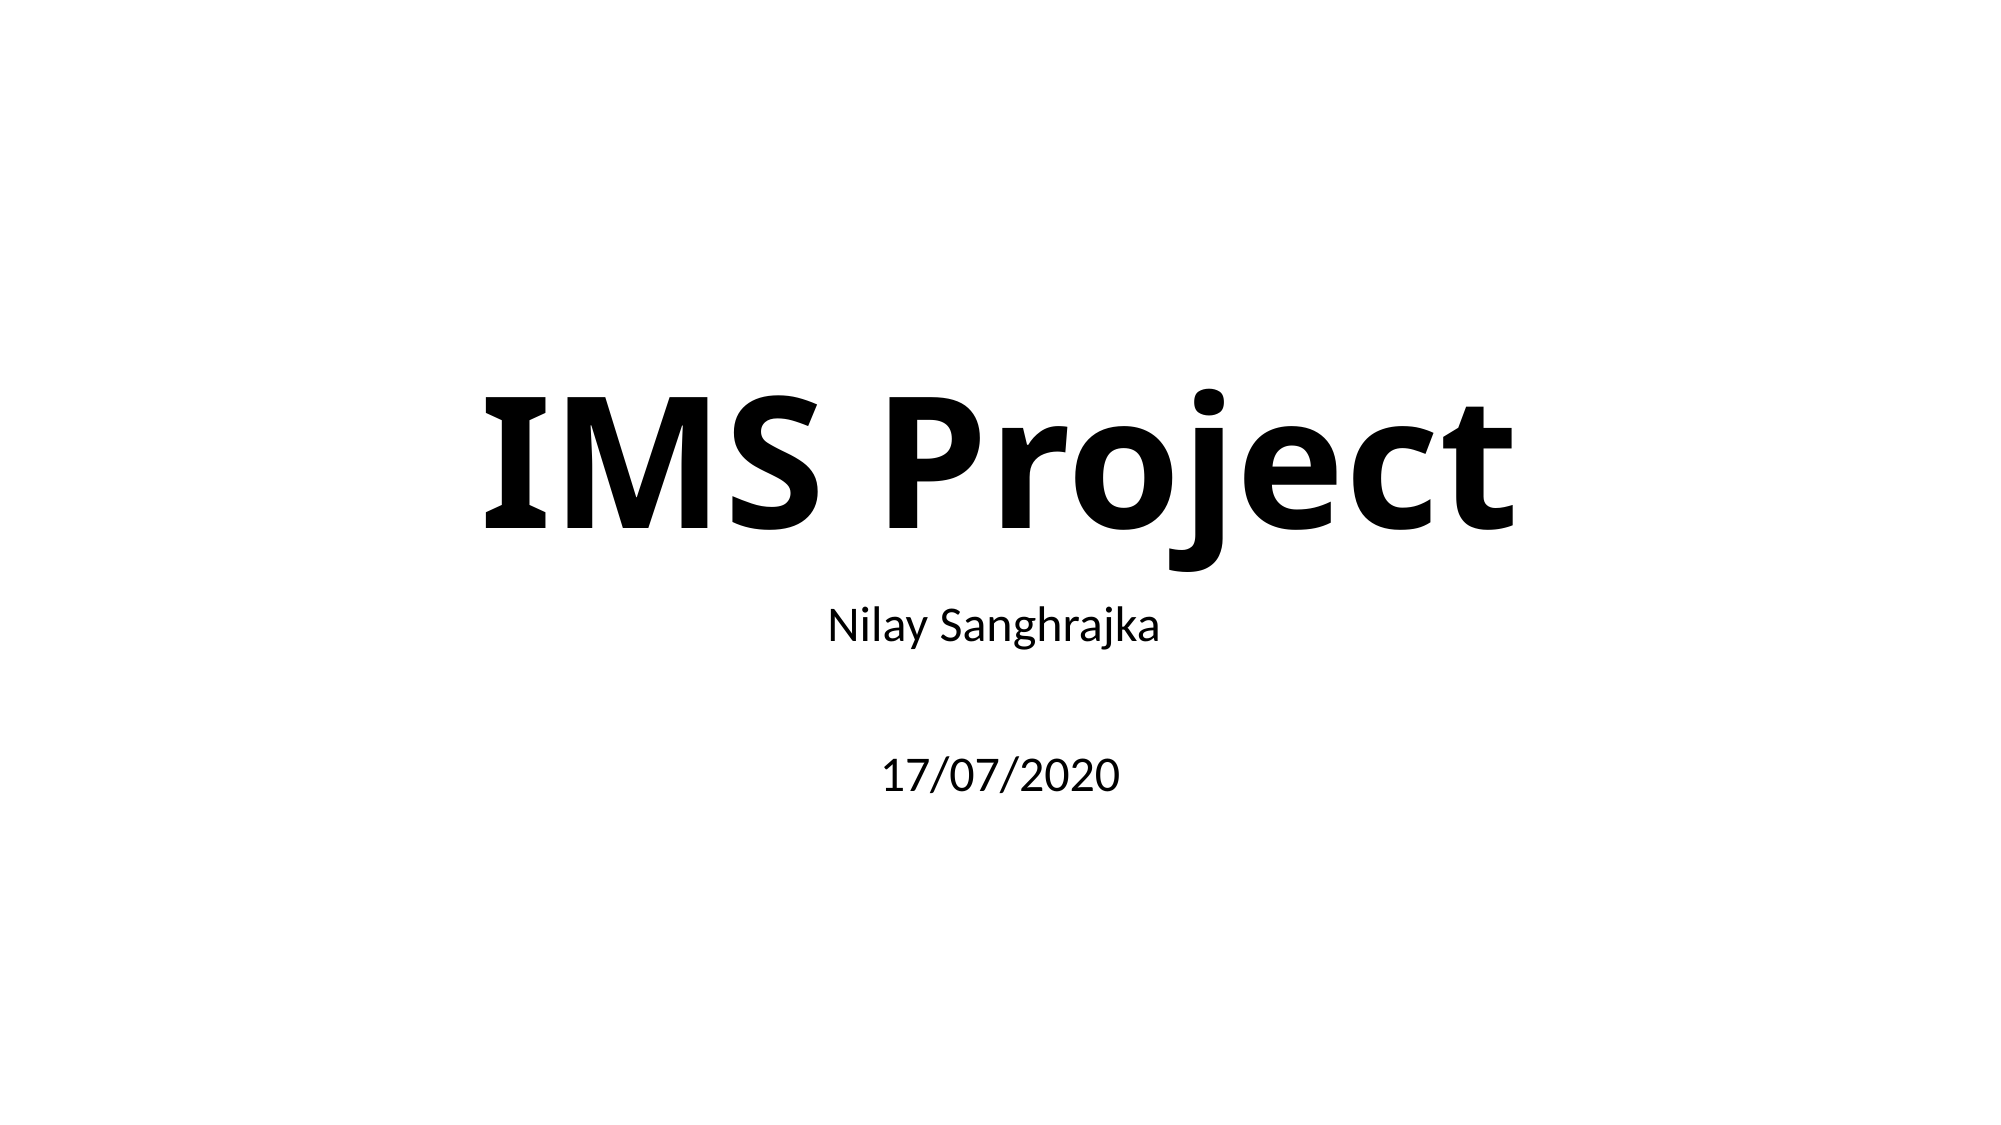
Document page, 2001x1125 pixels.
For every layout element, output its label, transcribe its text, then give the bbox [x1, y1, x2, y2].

title IMS Project [249, 184, 1750, 576]
subtitle Nilay Sanghrajka 17/07/2020 [249, 590, 1750, 863]
